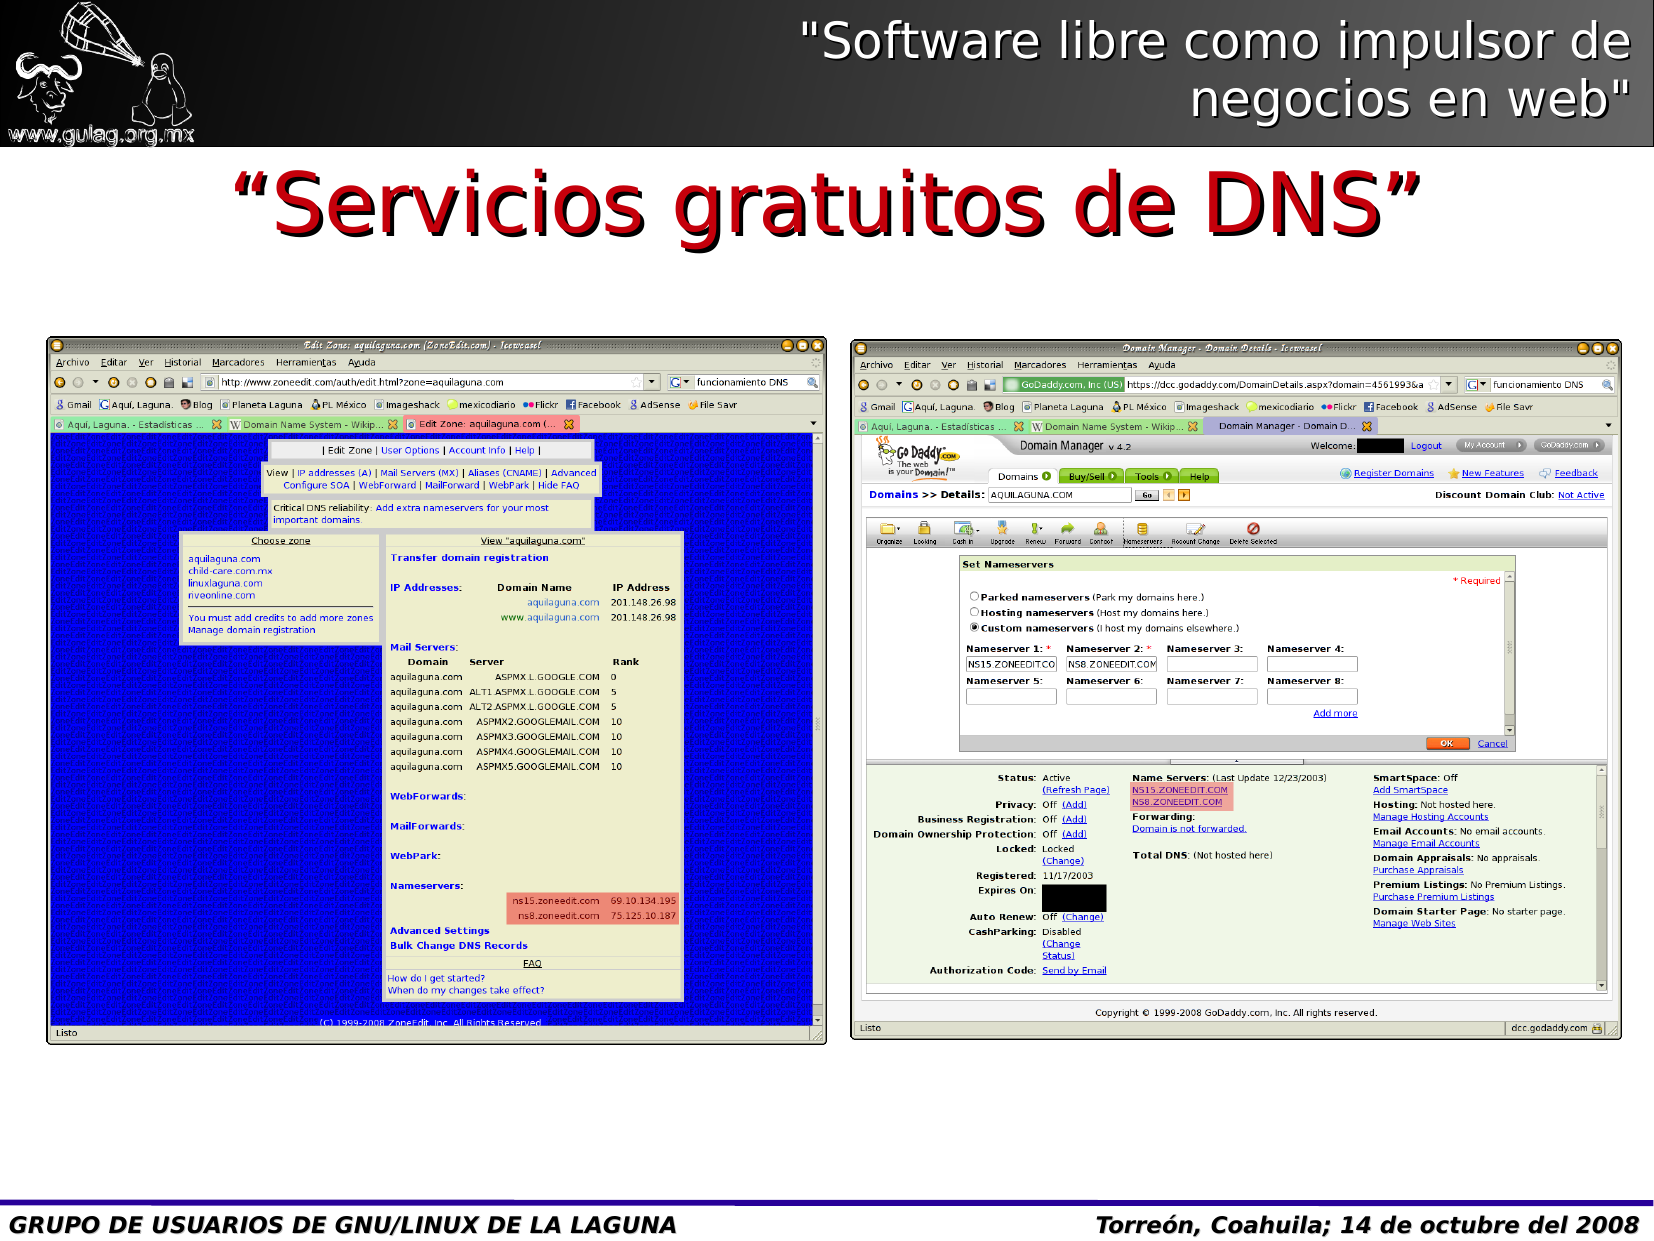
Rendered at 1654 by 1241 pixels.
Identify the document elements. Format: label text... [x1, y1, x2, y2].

picture [46, 336, 827, 1045]
picture [5, 0, 197, 148]
text_box “Servicios gratuitos de DNS” [29, 147, 1625, 260]
text_box Torreón, Coahuila; 14 de octubre del 2008 [1080, 1204, 1654, 1241]
text_box [197, 0, 1654, 147]
text_box GRUPO DE USUARIOS DE GNU/LINUX DE LA LAGUNA [0, 1204, 694, 1241]
picture [850, 339, 1622, 1040]
text_box "Software libre como impulsor de negocios en web" [750, 4, 1648, 136]
text_box [0, 0, 5, 147]
